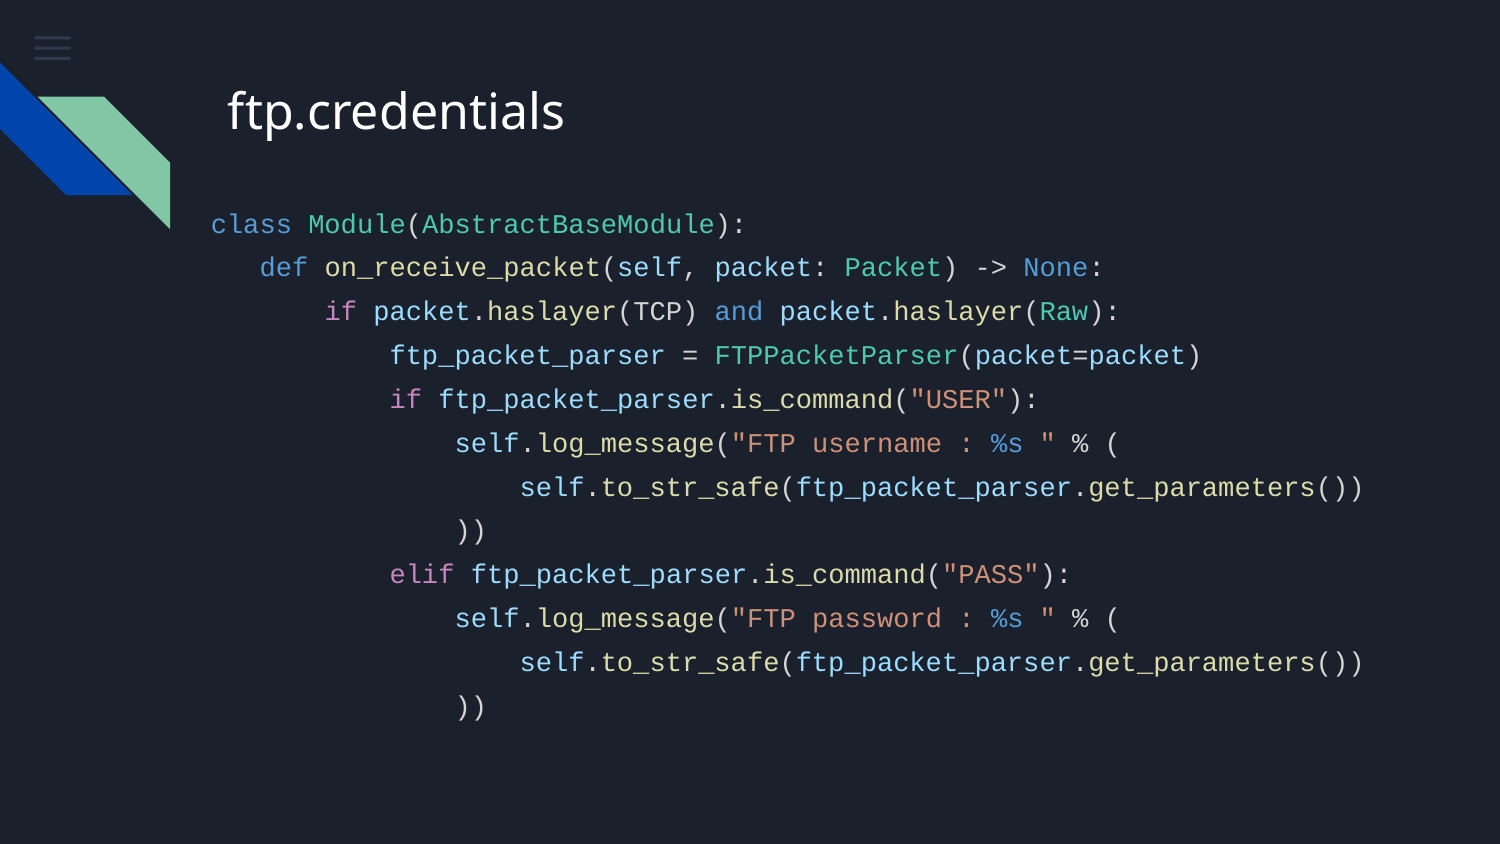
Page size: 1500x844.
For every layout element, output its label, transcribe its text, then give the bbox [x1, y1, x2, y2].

text_box class Module(AbstractBaseModule): def on_receive_packet(self, packet: Packet) -> None: if packet.haslayer(TCP) and packet.haslayer(Raw): ftp_packet_parser = FTPPacketParser(packet=packet) if ftp_packet_parser.is_command("USER"): self.log_message("FTP username : %s " % ( self.to_str_safe(ftp_packet_parser.get_parameters()) )) elif ftp_packet_parser.is_command("PASS"): self.log_message("FTP password : %s " % ( self.to_str_safe(ftp_packet_parser.get_parameters()) )) [195, 179, 1417, 780]
title ftp.credentials [212, 64, 1368, 179]
